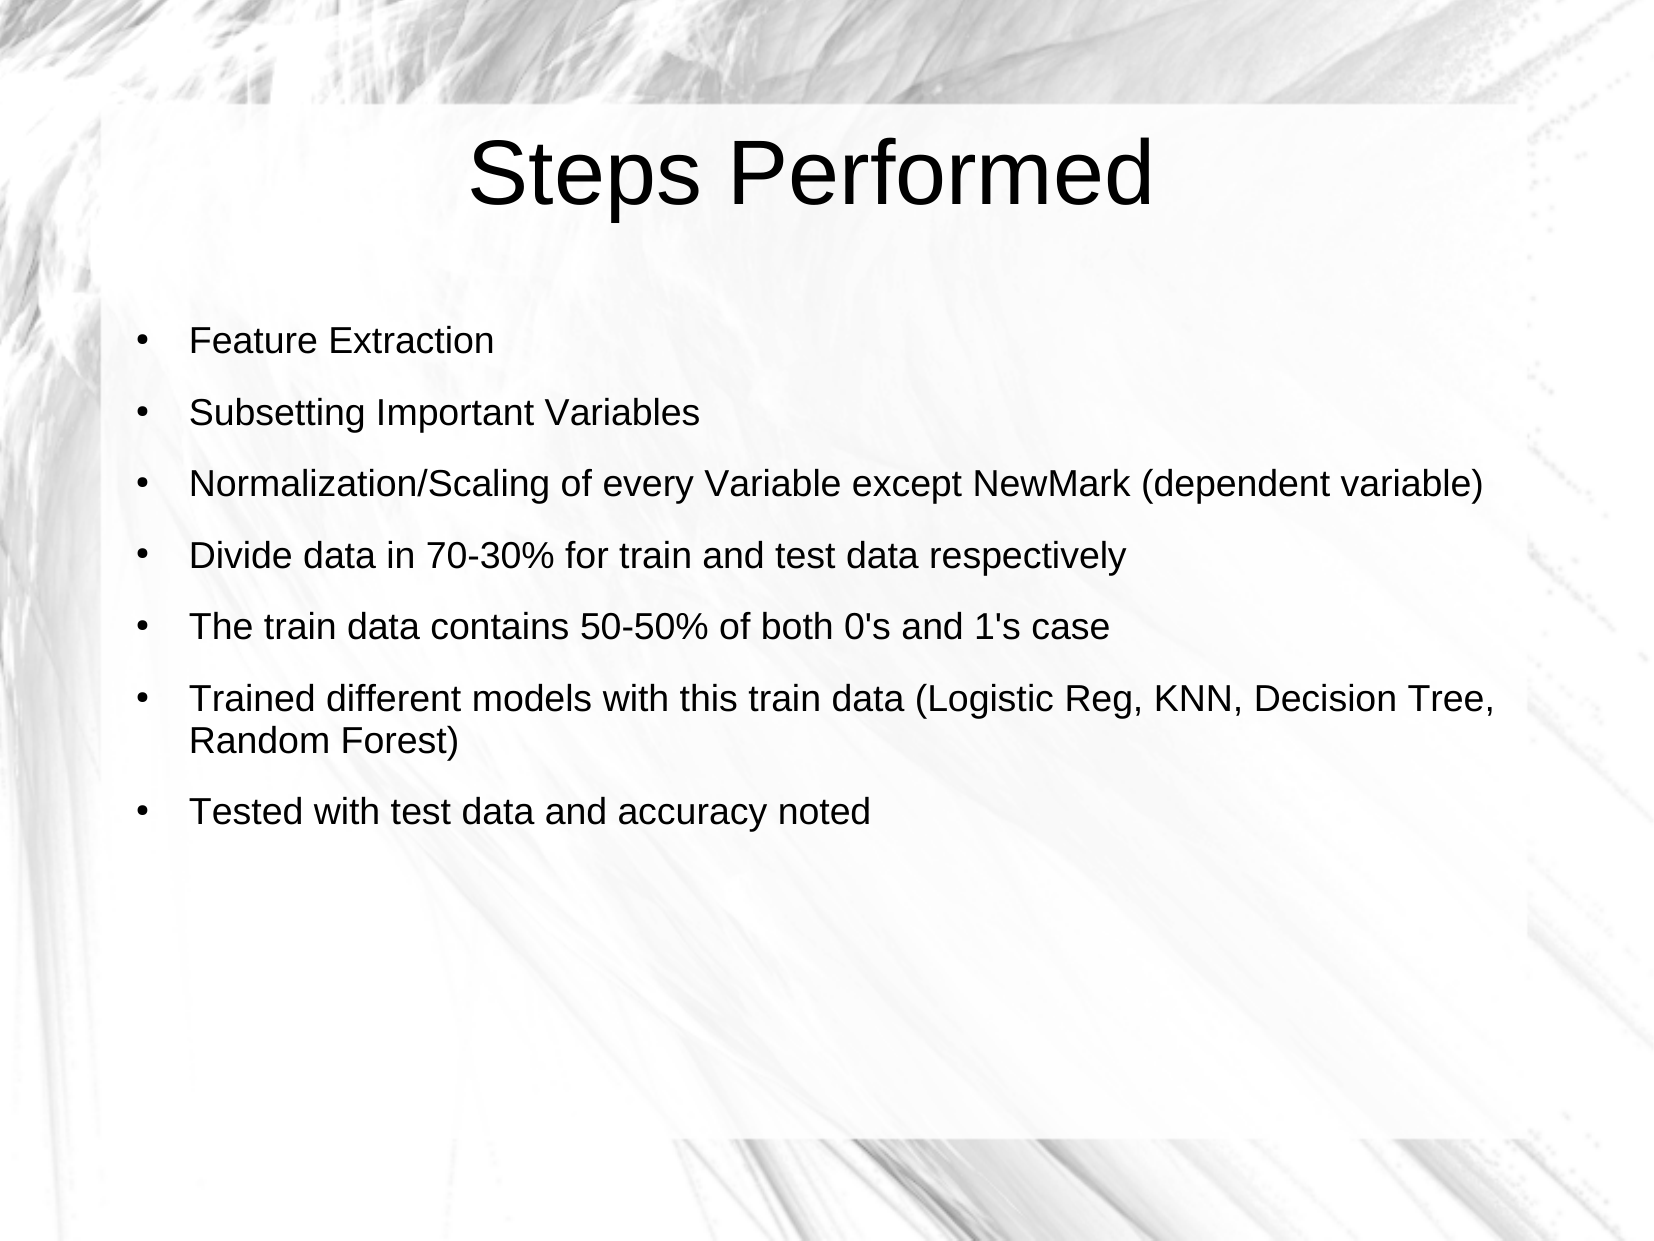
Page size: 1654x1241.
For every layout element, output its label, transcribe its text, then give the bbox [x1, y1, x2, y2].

list Feature Extraction Subsetting Important Variables Normalization/Scaling of every Variable except NewMark (dependent variable) Divide data in 70-30% for train and test data respectively The train data contains 50-50% of both 0's and 1's case Trained different models with this train data (Logistic Reg, KNN, Decision Tree, Random Forest) Tested with test data and accuracy noted [118, 319, 1571, 1004]
title Steps Performed [118, 88, 1506, 257]
picture [0, 0, 1654, 1241]
